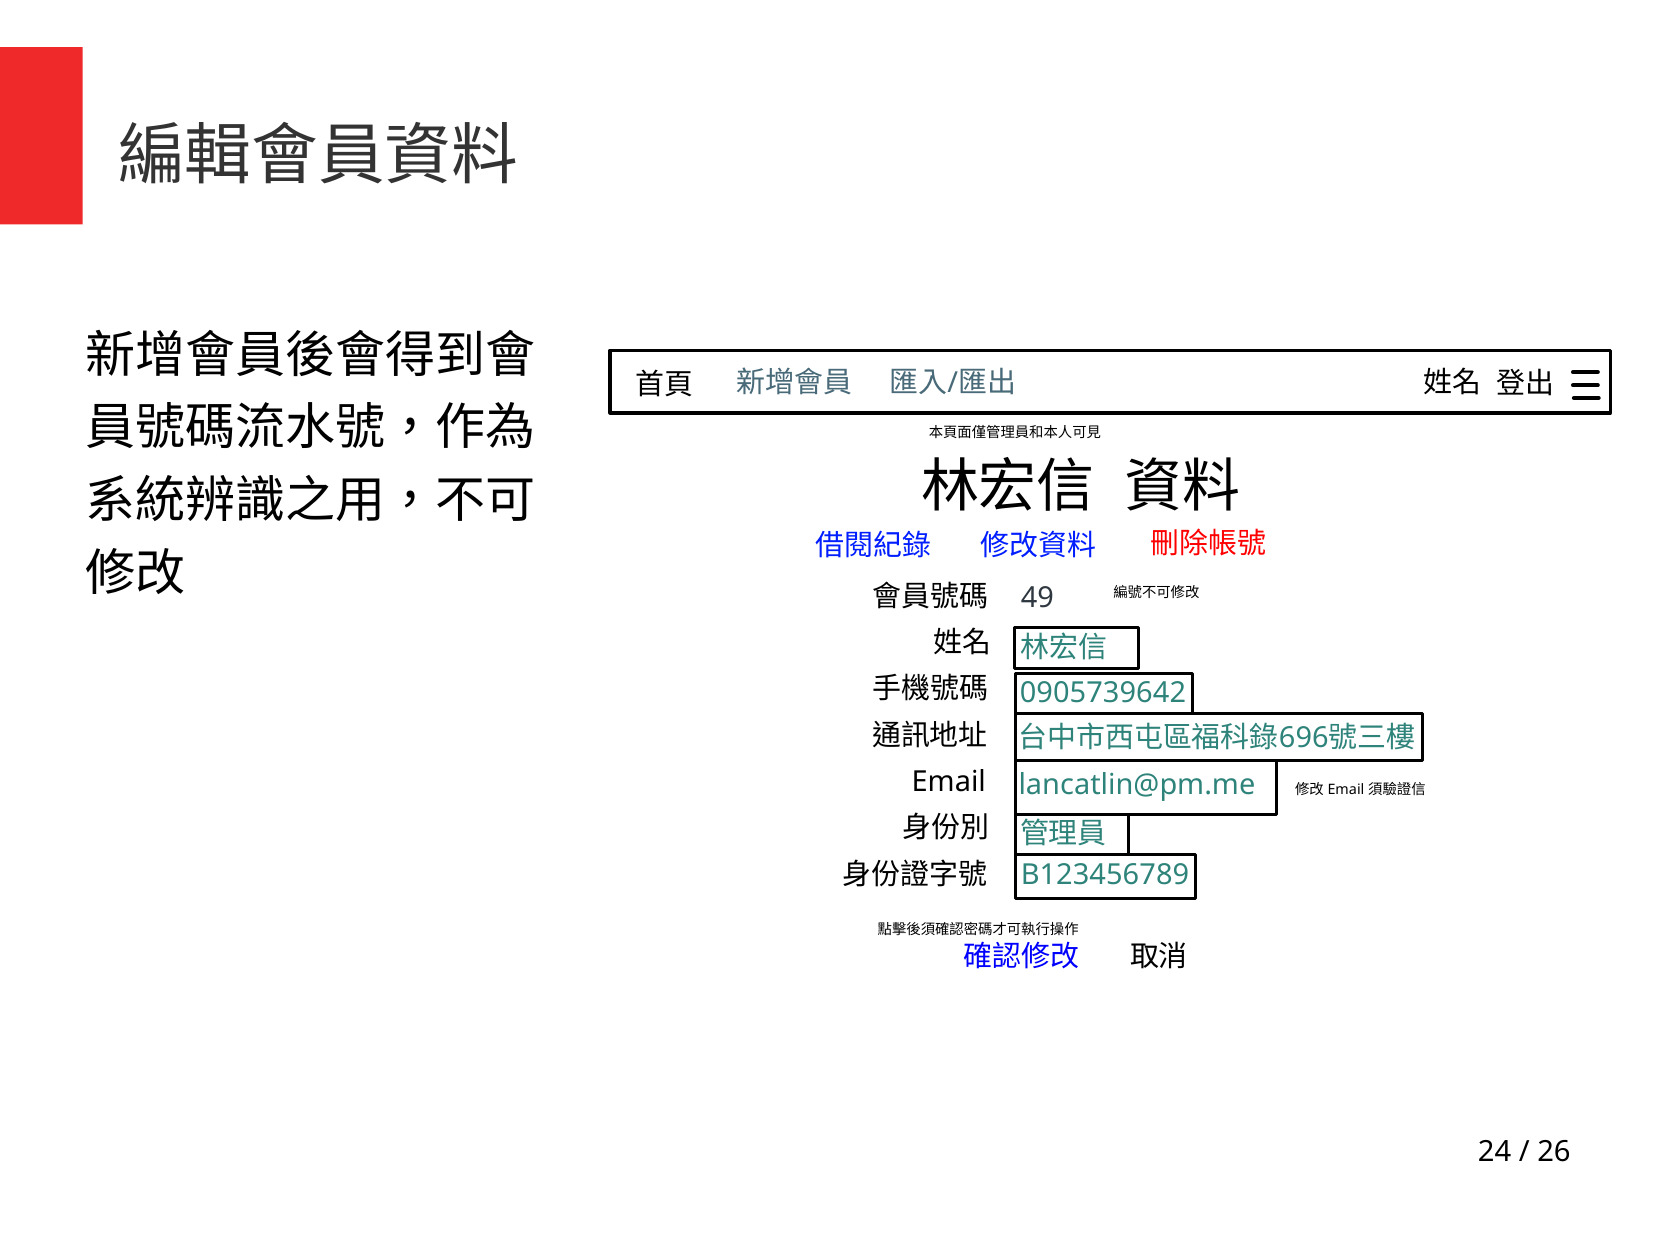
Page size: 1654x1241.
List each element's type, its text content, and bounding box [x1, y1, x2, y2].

title 編輯會員資料 [118, 49, 1571, 257]
picture [602, 342, 1620, 1062]
text_box 新增會員後會得到會員號碼流水號，作為系統辨識之用，不可修改 [70, 307, 591, 618]
